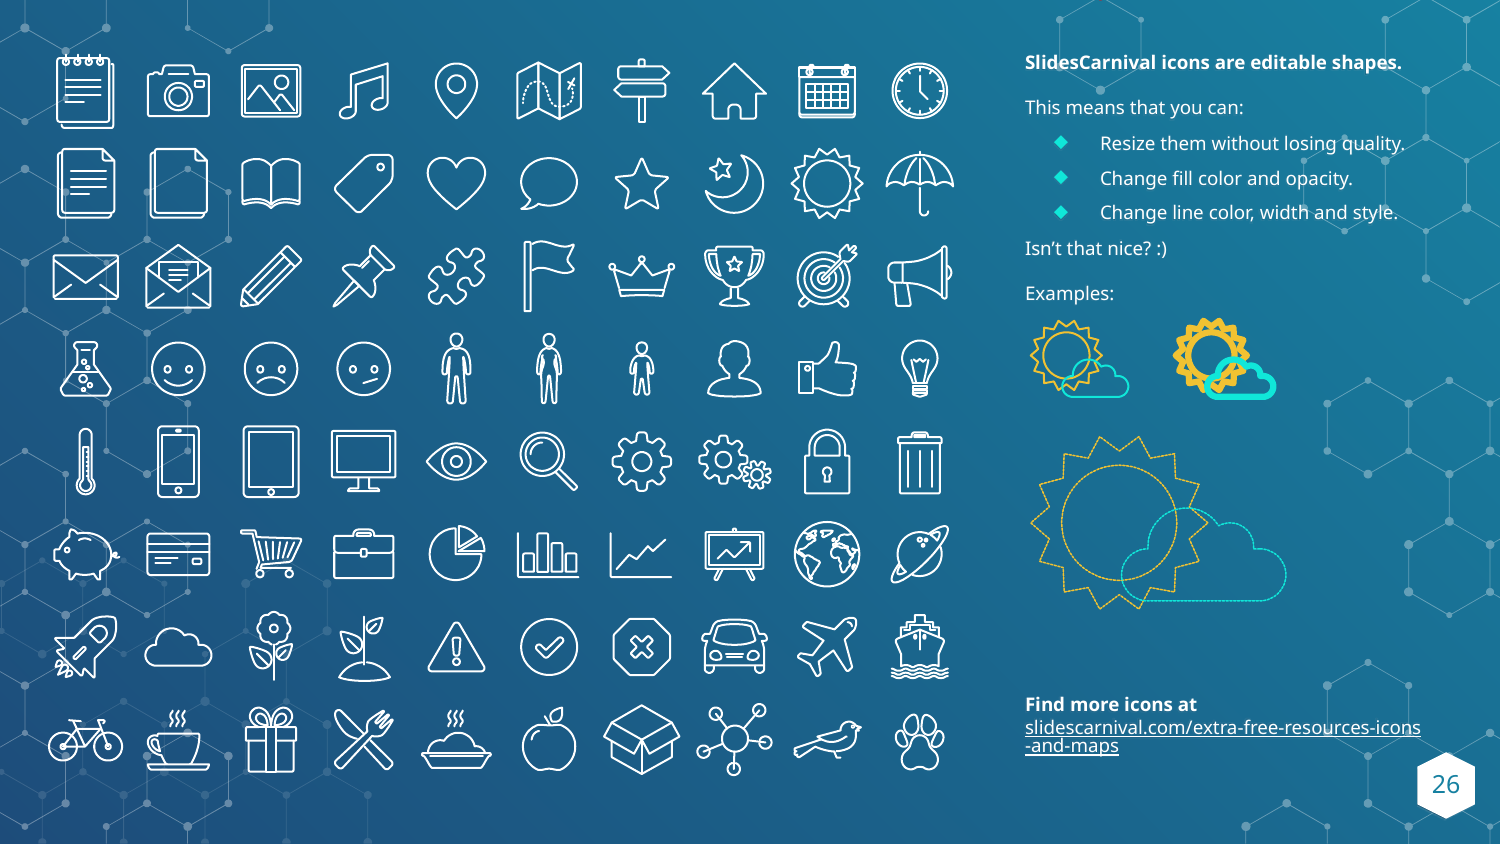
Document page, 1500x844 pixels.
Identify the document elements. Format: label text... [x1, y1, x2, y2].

list SlidesCarnival icons are editable shapes. This means that you can: Resize them without losing quality. Change fill color and opacity. Change line color, width and style. Isn’t that nice? :) Examples: [1025, 51, 1425, 302]
slide_number <número> [1417, 752, 1475, 819]
list Find more icons at slidescarnival.com/extra-free-resources-icons-and-maps [1025, 692, 1425, 786]
